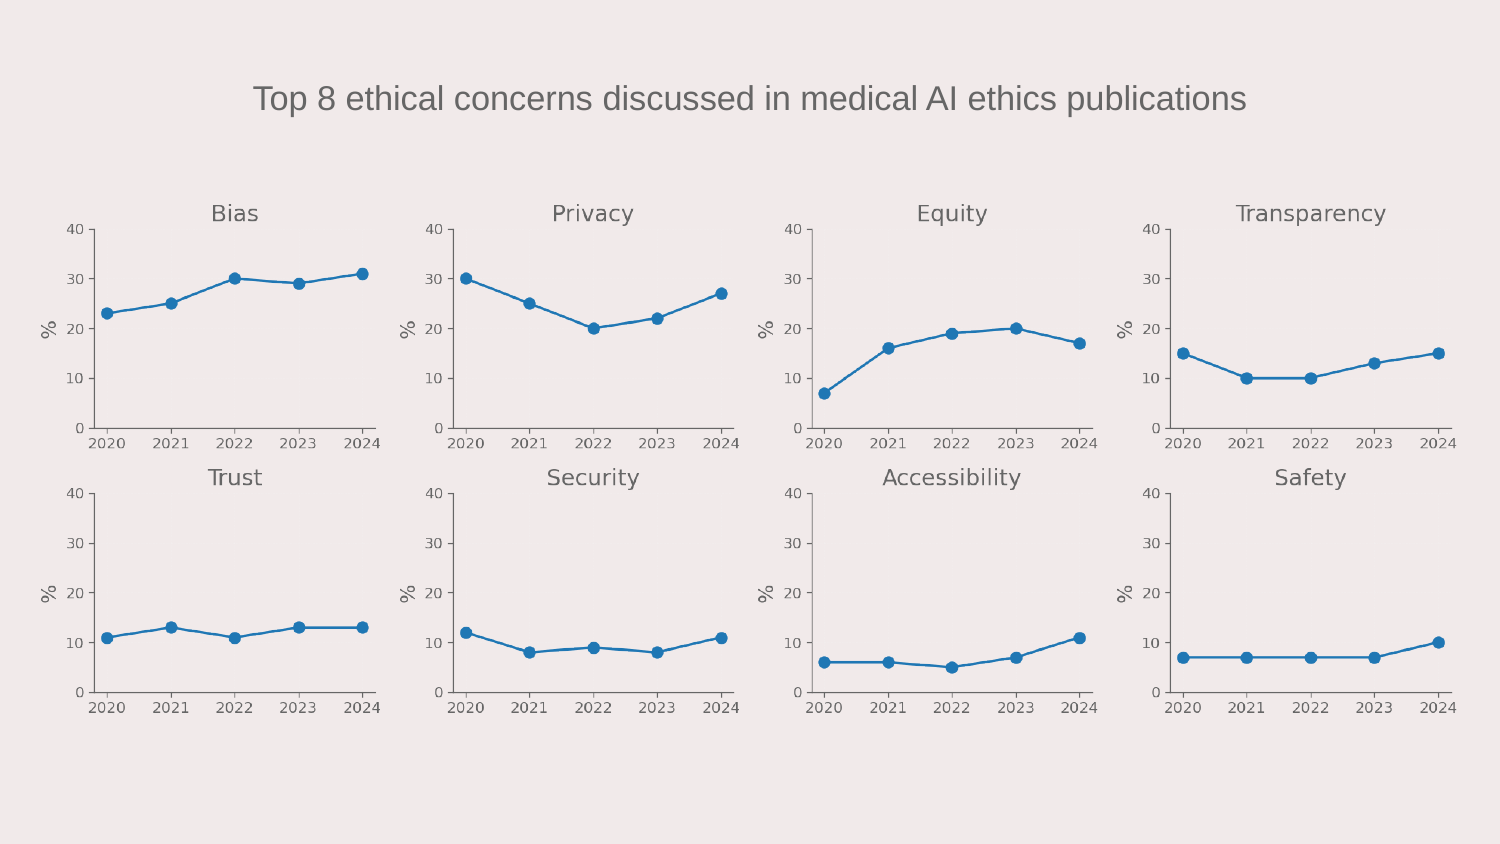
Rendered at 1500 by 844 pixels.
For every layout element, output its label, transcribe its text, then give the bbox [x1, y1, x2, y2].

picture [24, 187, 1475, 732]
text_box Top 8 ethical concerns discussed in medical AI ethics publications [92, 46, 1408, 133]
